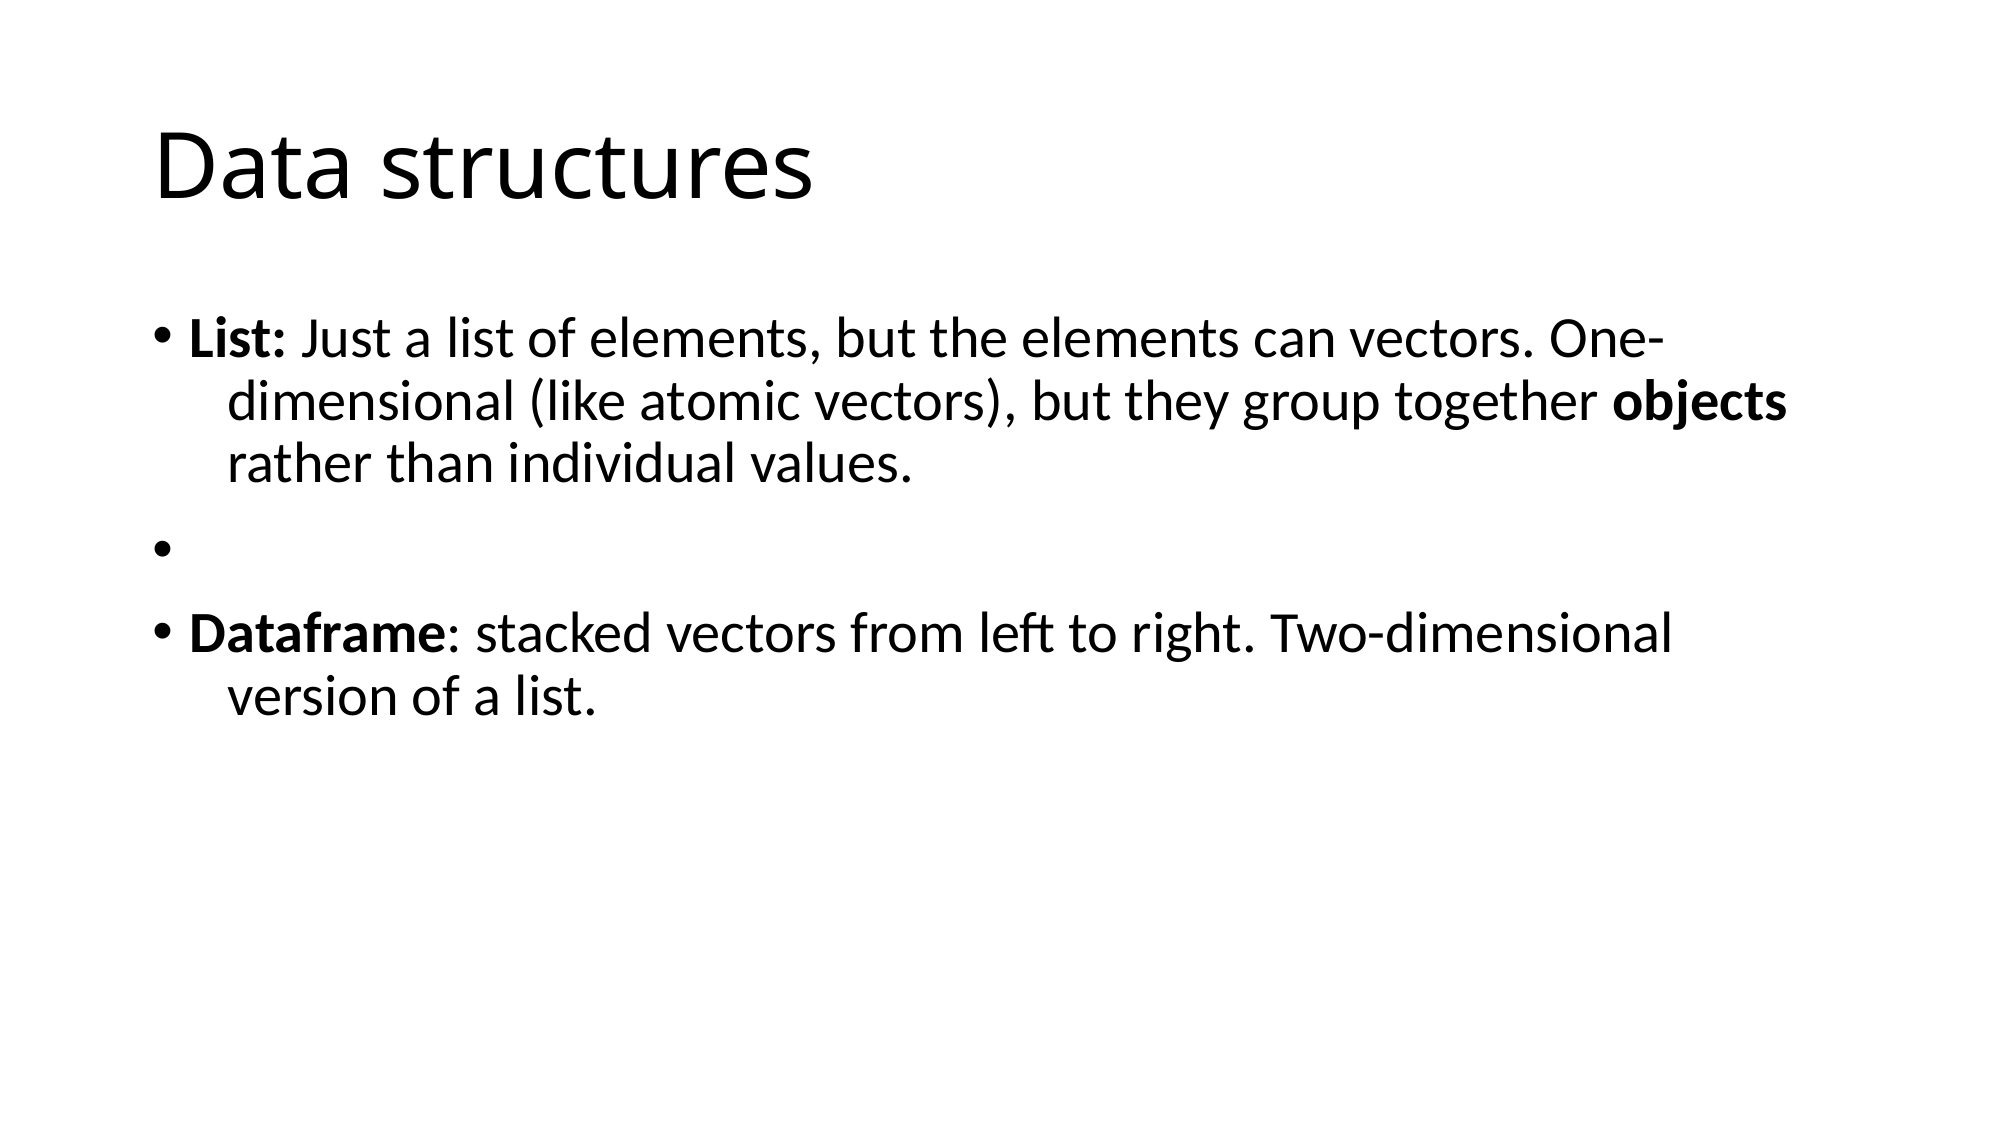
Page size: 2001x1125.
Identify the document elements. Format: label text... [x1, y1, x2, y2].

title Data structures [137, 59, 1863, 278]
list List: Just a list of elements, but the elements can vectors. One-dimensional (like atomic vectors), but they group together objects rather than individual values. Dataframe: stacked vectors from left to right. Two-dimensional version of a list. [137, 299, 1863, 1014]
